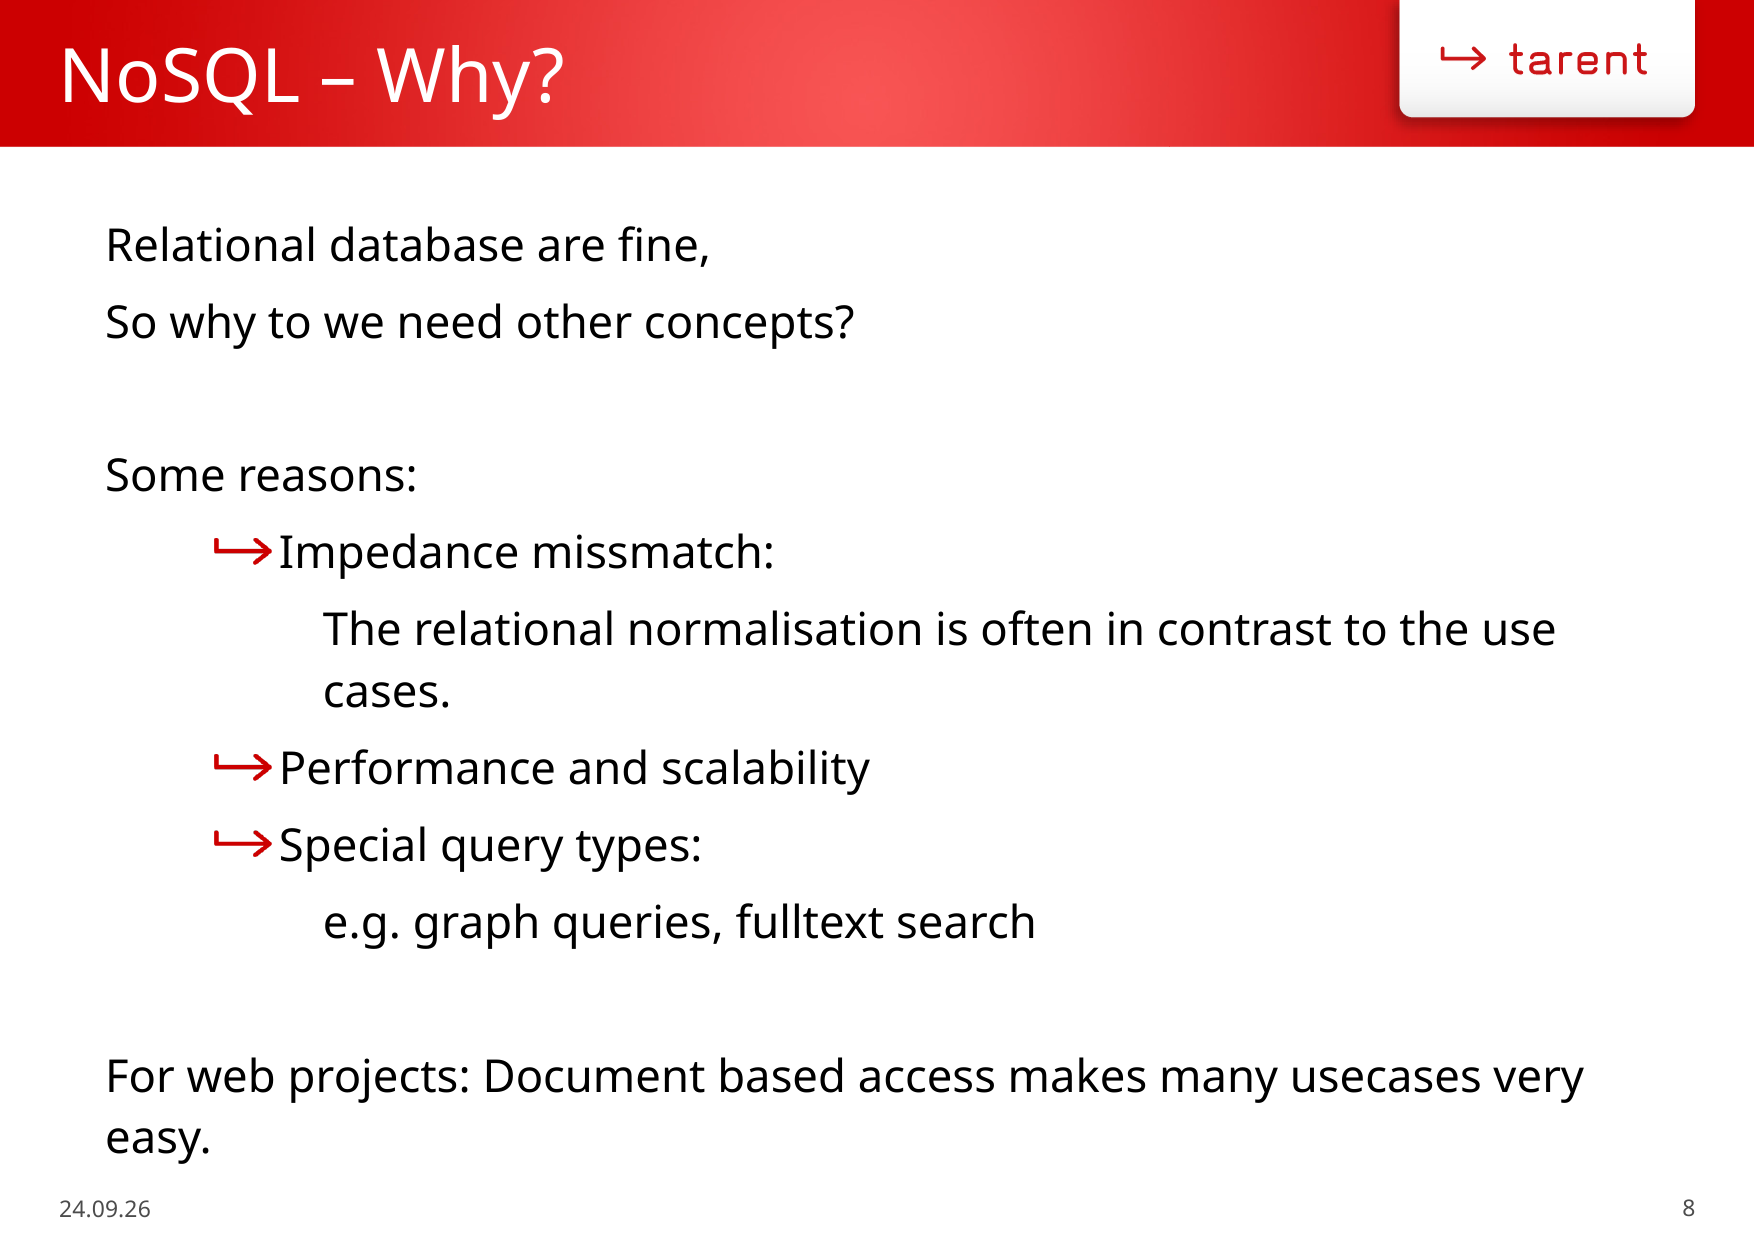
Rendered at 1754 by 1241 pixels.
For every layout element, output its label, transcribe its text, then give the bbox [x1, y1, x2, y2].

picture [0, 0, 1754, 1240]
title NoSQL – Why? [59, 0, 1638, 177]
list Relational database are fine, So why to we need other concepts? Some reasons: Impedance missmatch: The relational normalisation is often in contrast to the use cases. Performance and scalability Special query types: e.g. graph queries, fulltext search For web projects: Document based access makes many usecases very easy. [59, 212, 1690, 1170]
